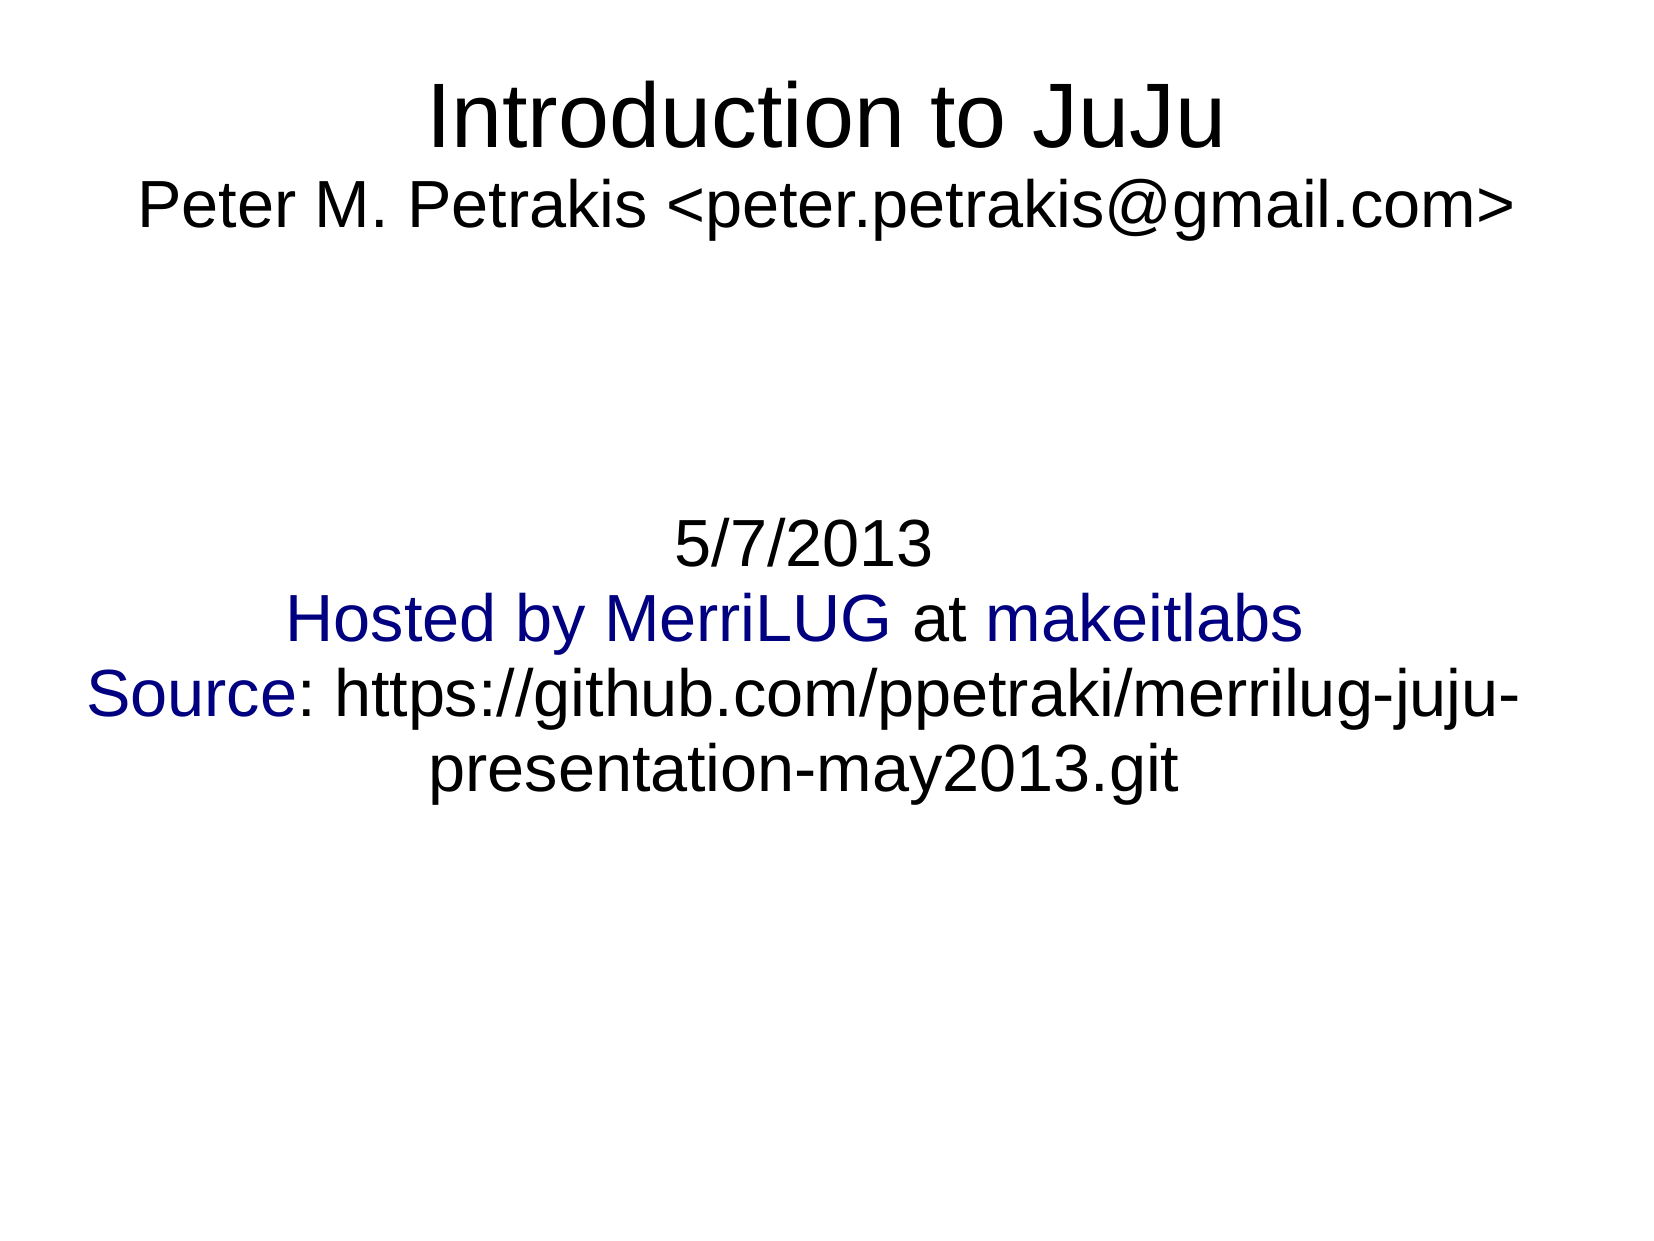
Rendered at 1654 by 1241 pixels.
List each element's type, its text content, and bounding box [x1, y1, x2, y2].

title Introduction to JuJu Peter M. Petrakis <peter.petrakis@gmail.com> [82, 49, 1571, 257]
subtitle 5/7/2013 Hosted by MerriLUG at makeitlabs Source: https://github.com/ppetraki/merrilug-juju-presentation-may2013.git [76, 296, 1532, 1016]
